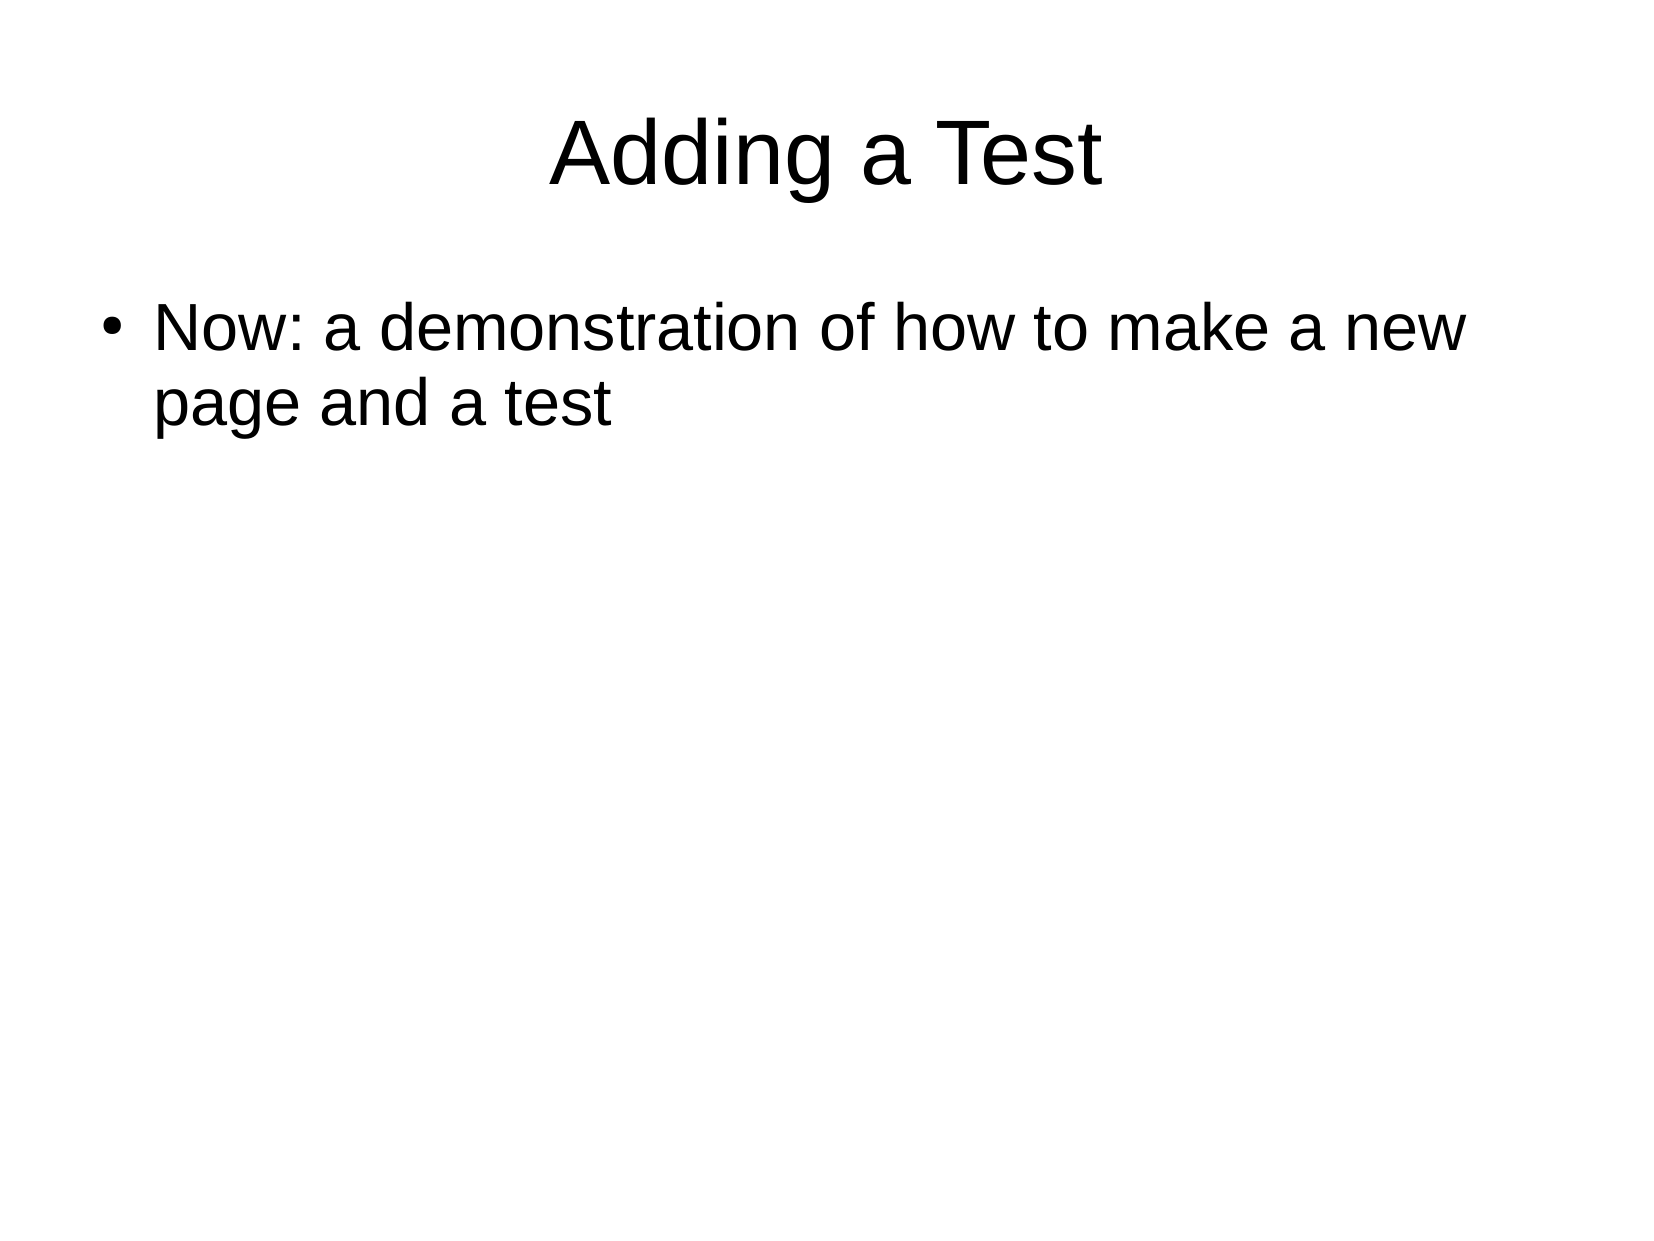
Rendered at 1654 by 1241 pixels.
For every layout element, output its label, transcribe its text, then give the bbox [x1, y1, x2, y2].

title Adding a Test [82, 49, 1571, 257]
list Now: a demonstration of how to make a new page and a test [82, 290, 1538, 1010]
